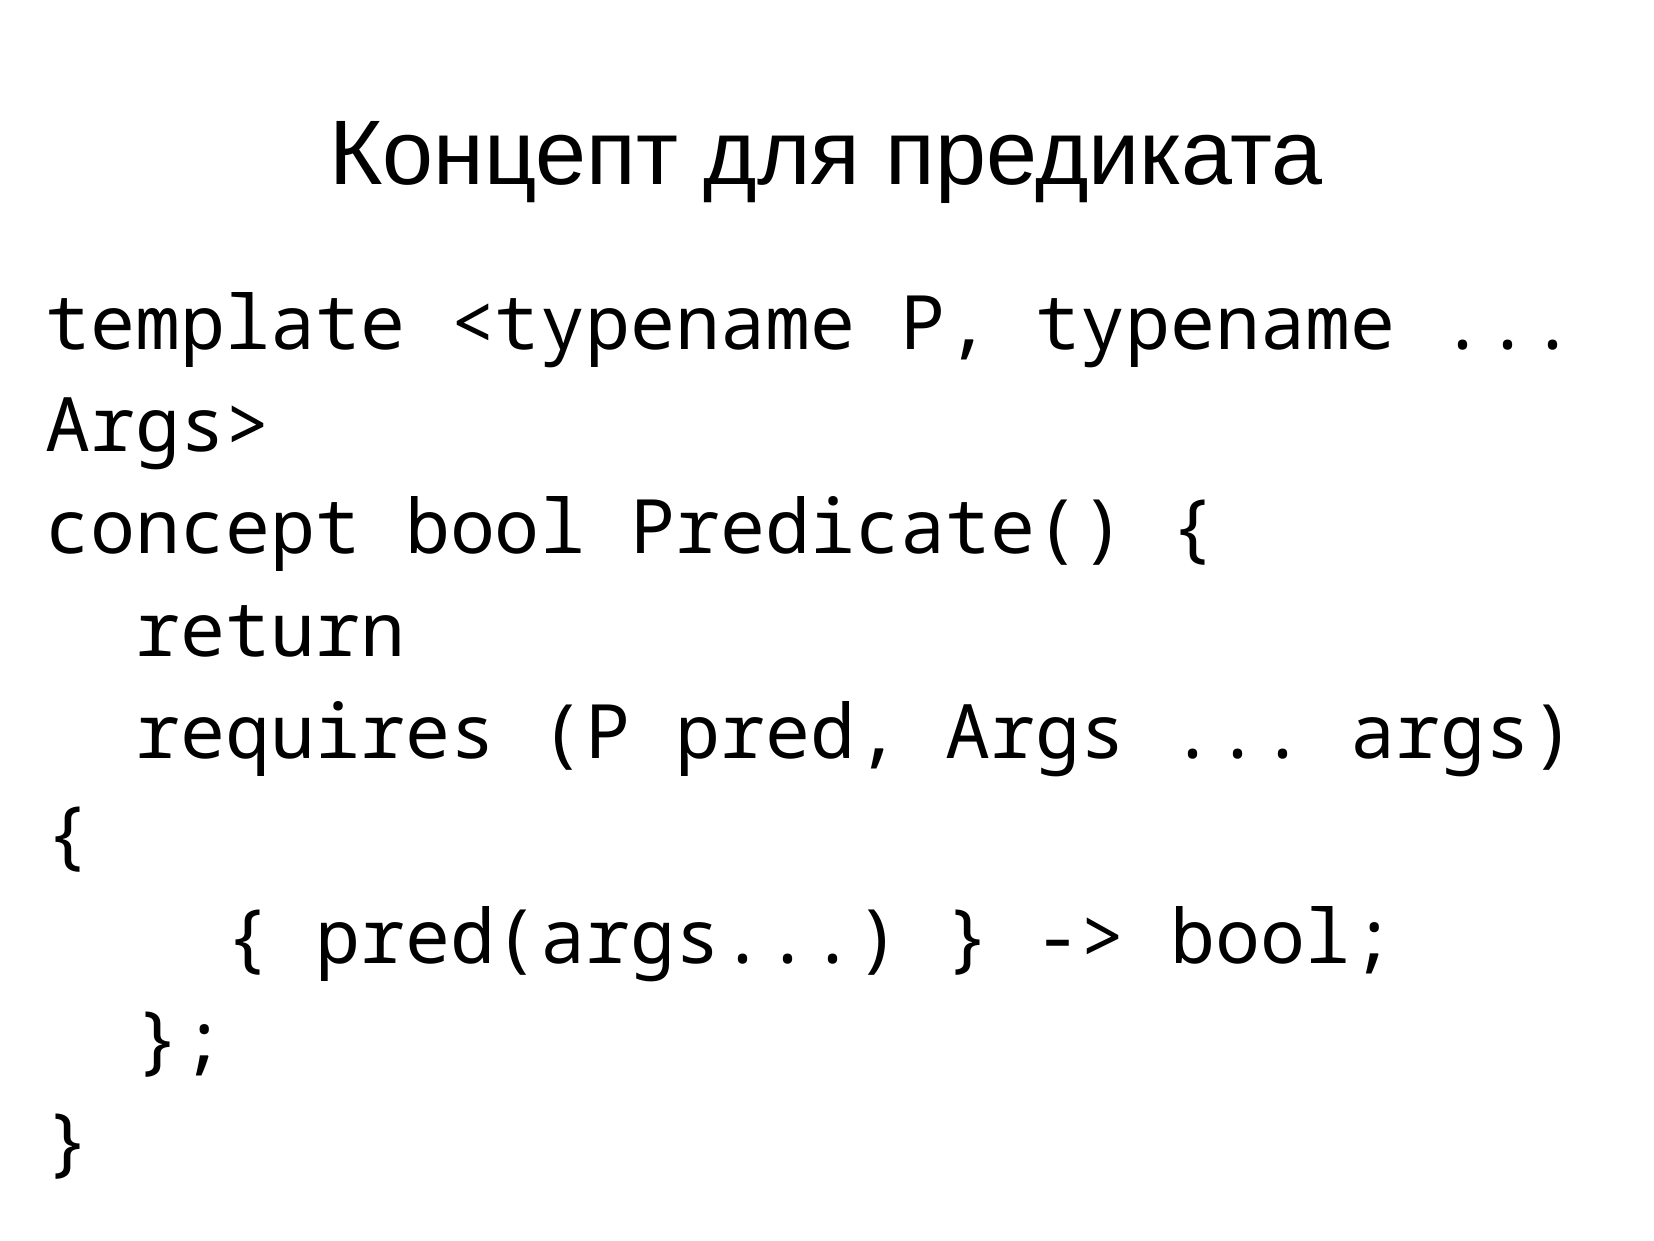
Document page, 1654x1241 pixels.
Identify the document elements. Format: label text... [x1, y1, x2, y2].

subtitle template <typename P, typename ... Args> concept bool Predicate() { return requires (P pred, Args ... args) { { pred(args...) } -> bool; }; } [45, 294, 1621, 1165]
title Концепт для предиката [82, 49, 1571, 257]
